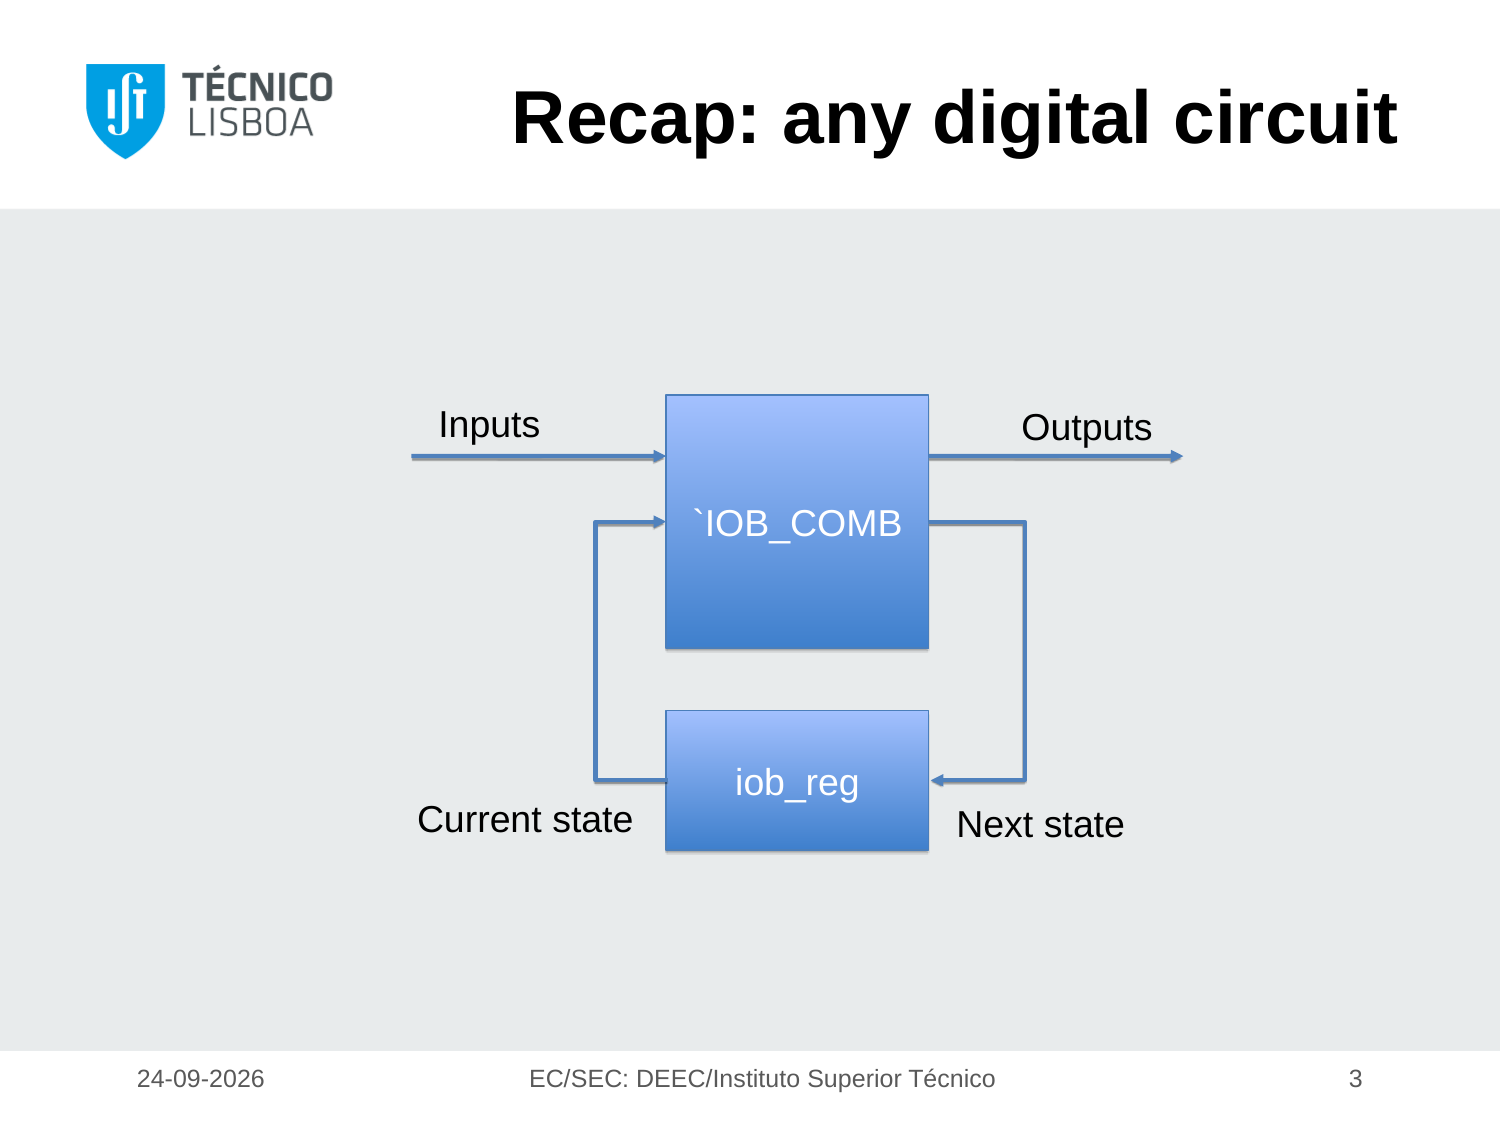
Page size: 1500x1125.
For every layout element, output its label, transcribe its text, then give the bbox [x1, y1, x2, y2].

text_box `IOB_COMB [666, 395, 929, 649]
title Recap: any digital circuit [461, 86, 1500, 230]
text_box Next state [941, 792, 1141, 853]
text_box iob_reg [666, 710, 929, 850]
picture [0, 0, 1500, 1125]
text_box Outputs [1006, 395, 1168, 456]
text_box Current state [402, 787, 649, 848]
slide_number <number> [1077, 1052, 1378, 1103]
footer EC/SEC: DEEC/Instituto Superior Técnico [512, 1052, 1021, 1103]
text_box Inputs [423, 392, 556, 453]
slide_number 04-01-2023 [121, 1052, 425, 1103]
